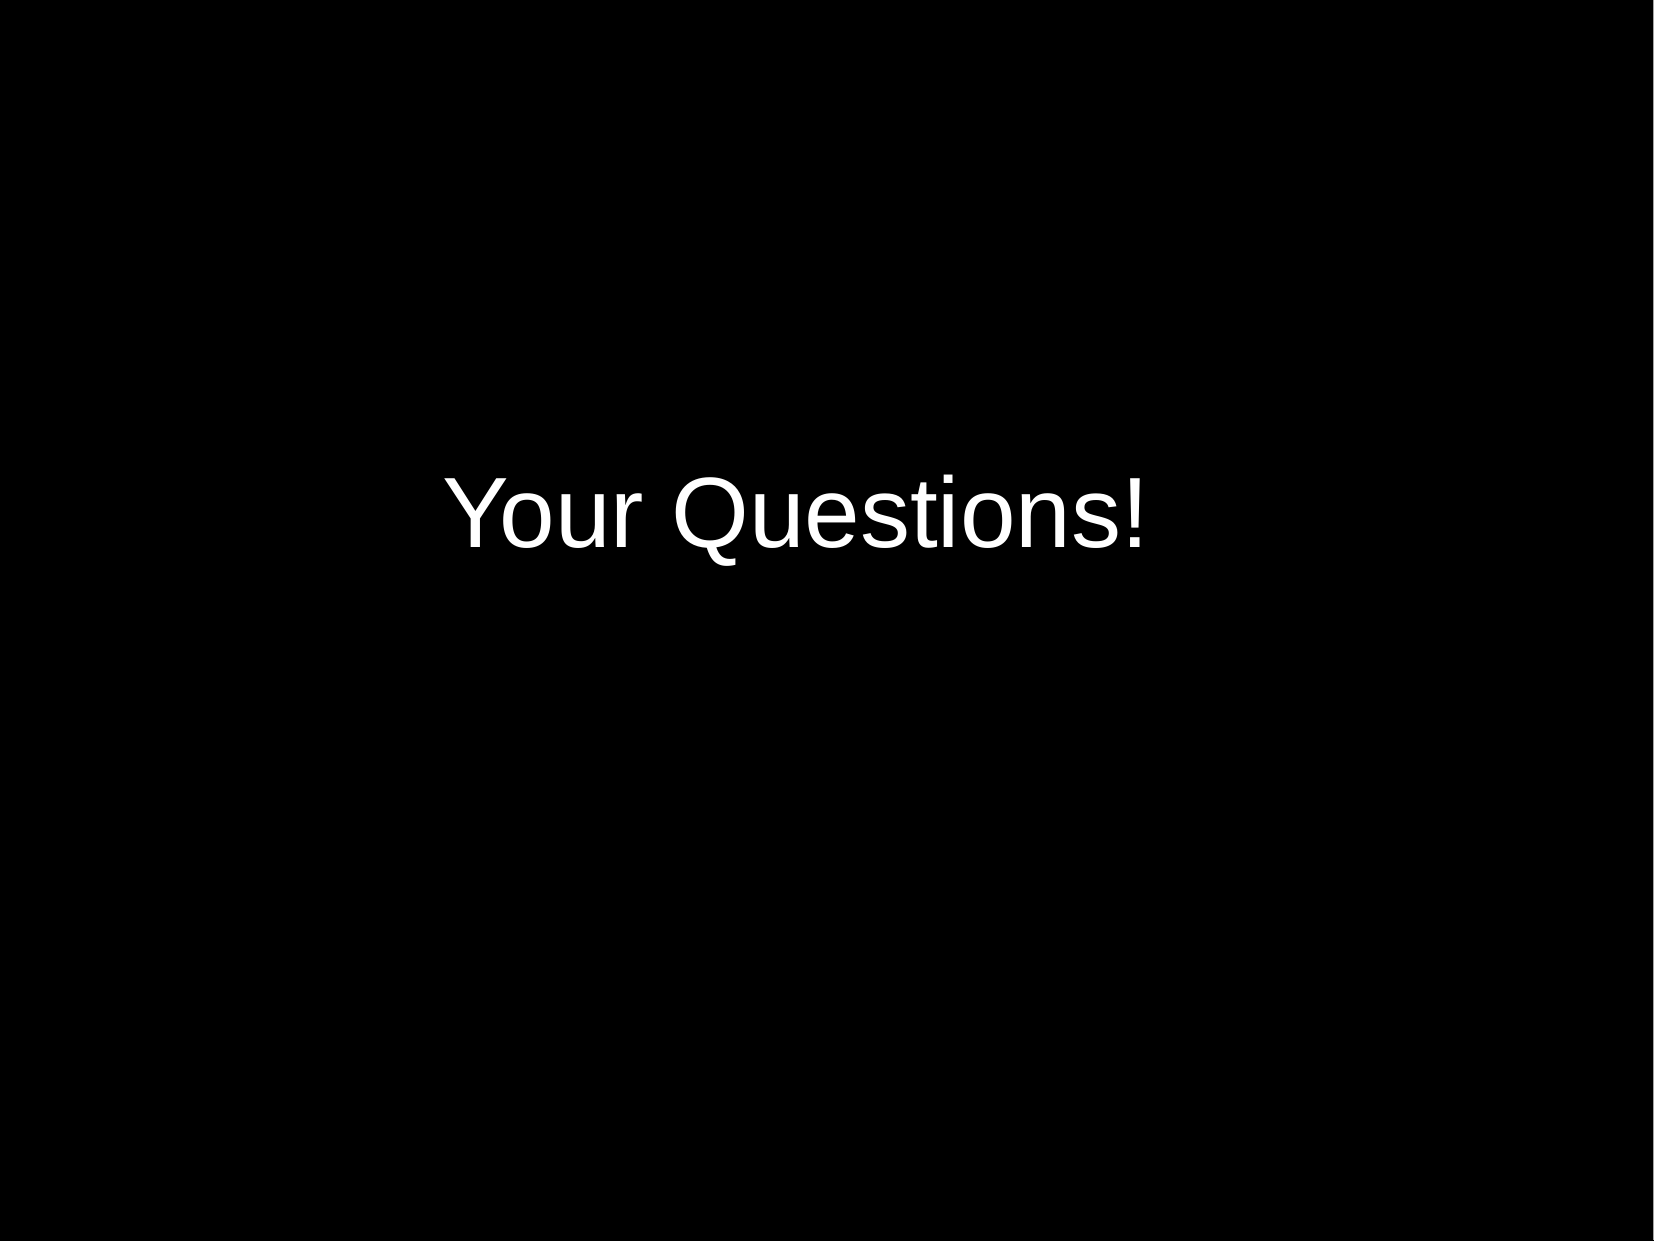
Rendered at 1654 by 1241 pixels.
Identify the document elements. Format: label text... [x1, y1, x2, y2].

text_box [0, 0, 1654, 1241]
text_box Your Questions! [150, 450, 1426, 577]
